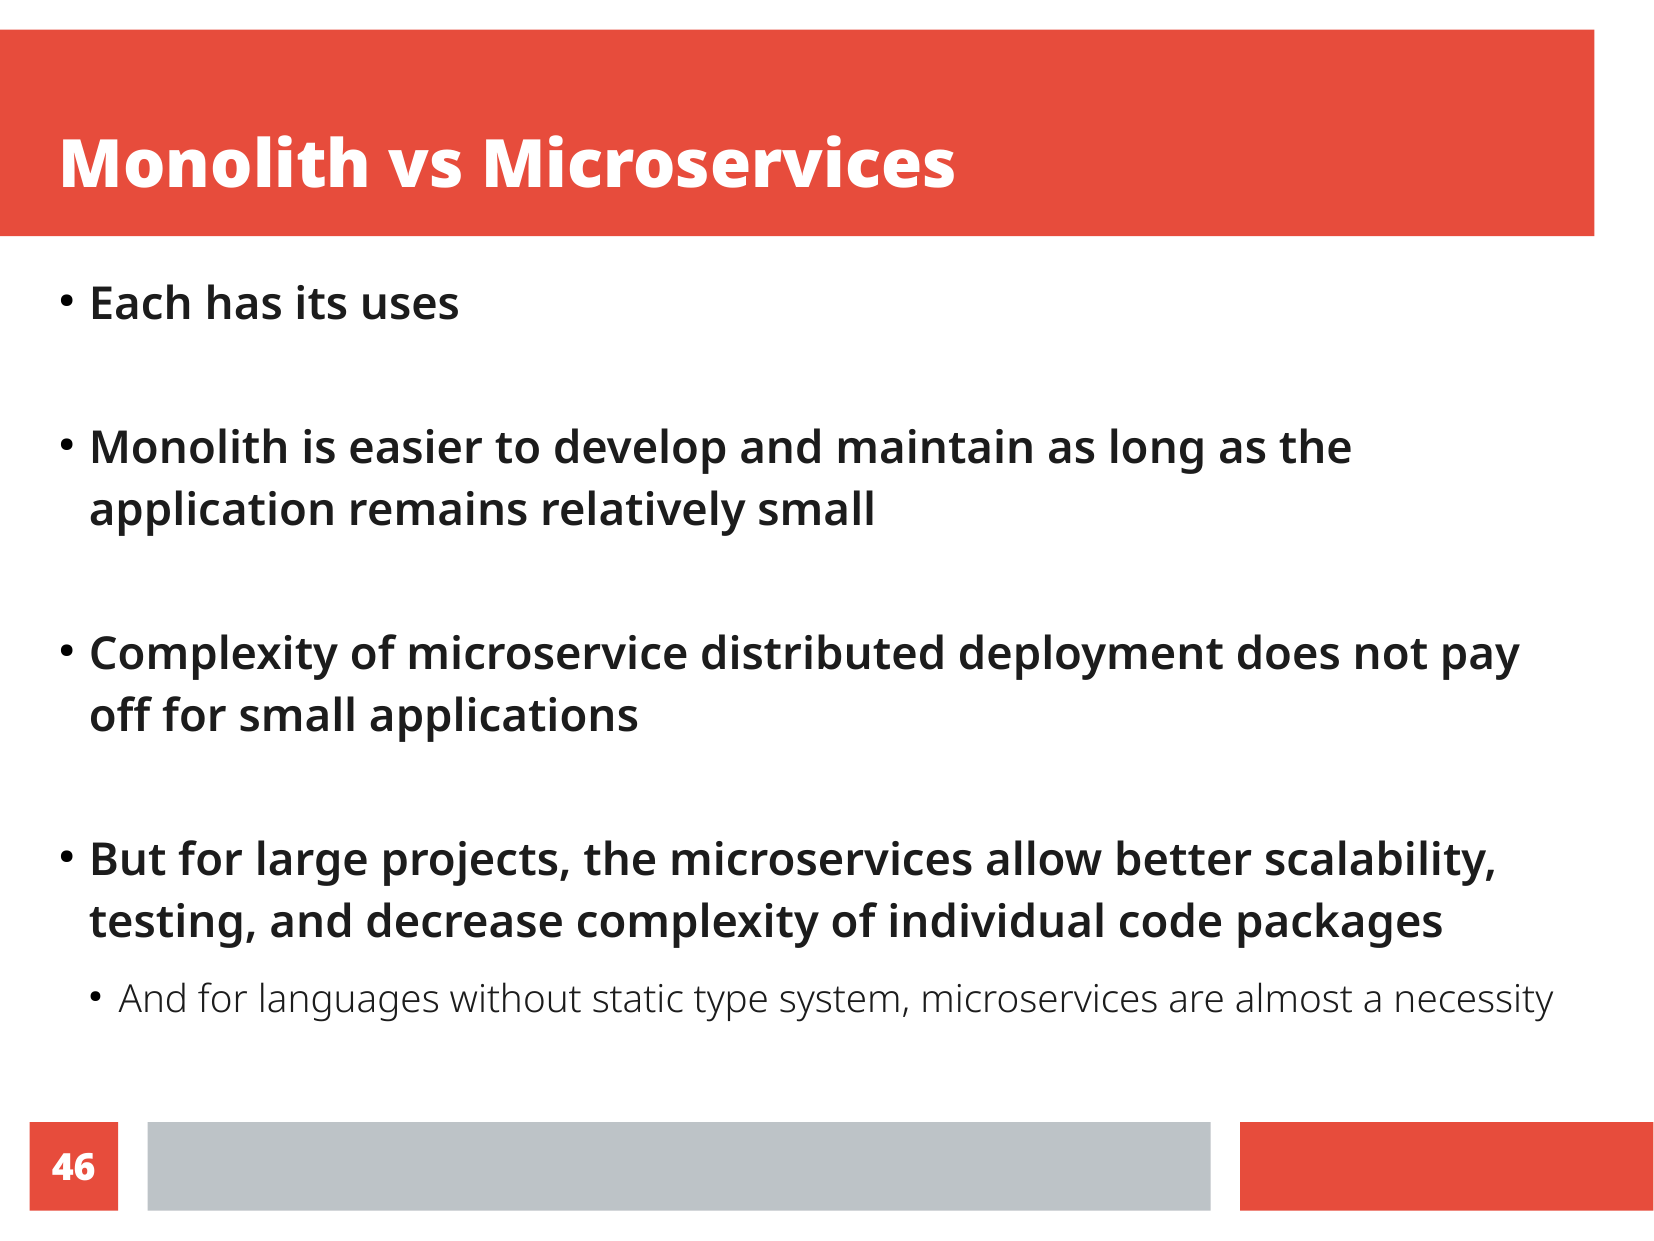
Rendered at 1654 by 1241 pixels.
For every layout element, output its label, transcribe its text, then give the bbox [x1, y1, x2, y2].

list Each has its uses Monolith is easier to develop and maintain as long as the application remains relatively small Complexity of microservice distributed deployment does not pay off for small applications But for large projects, the microservices allow better scalability, testing, and decrease complexity of individual code packages And for languages without static type system, microservices are almost a necessity [59, 271, 1565, 1039]
title Monolith vs Microservices [59, 59, 1595, 207]
